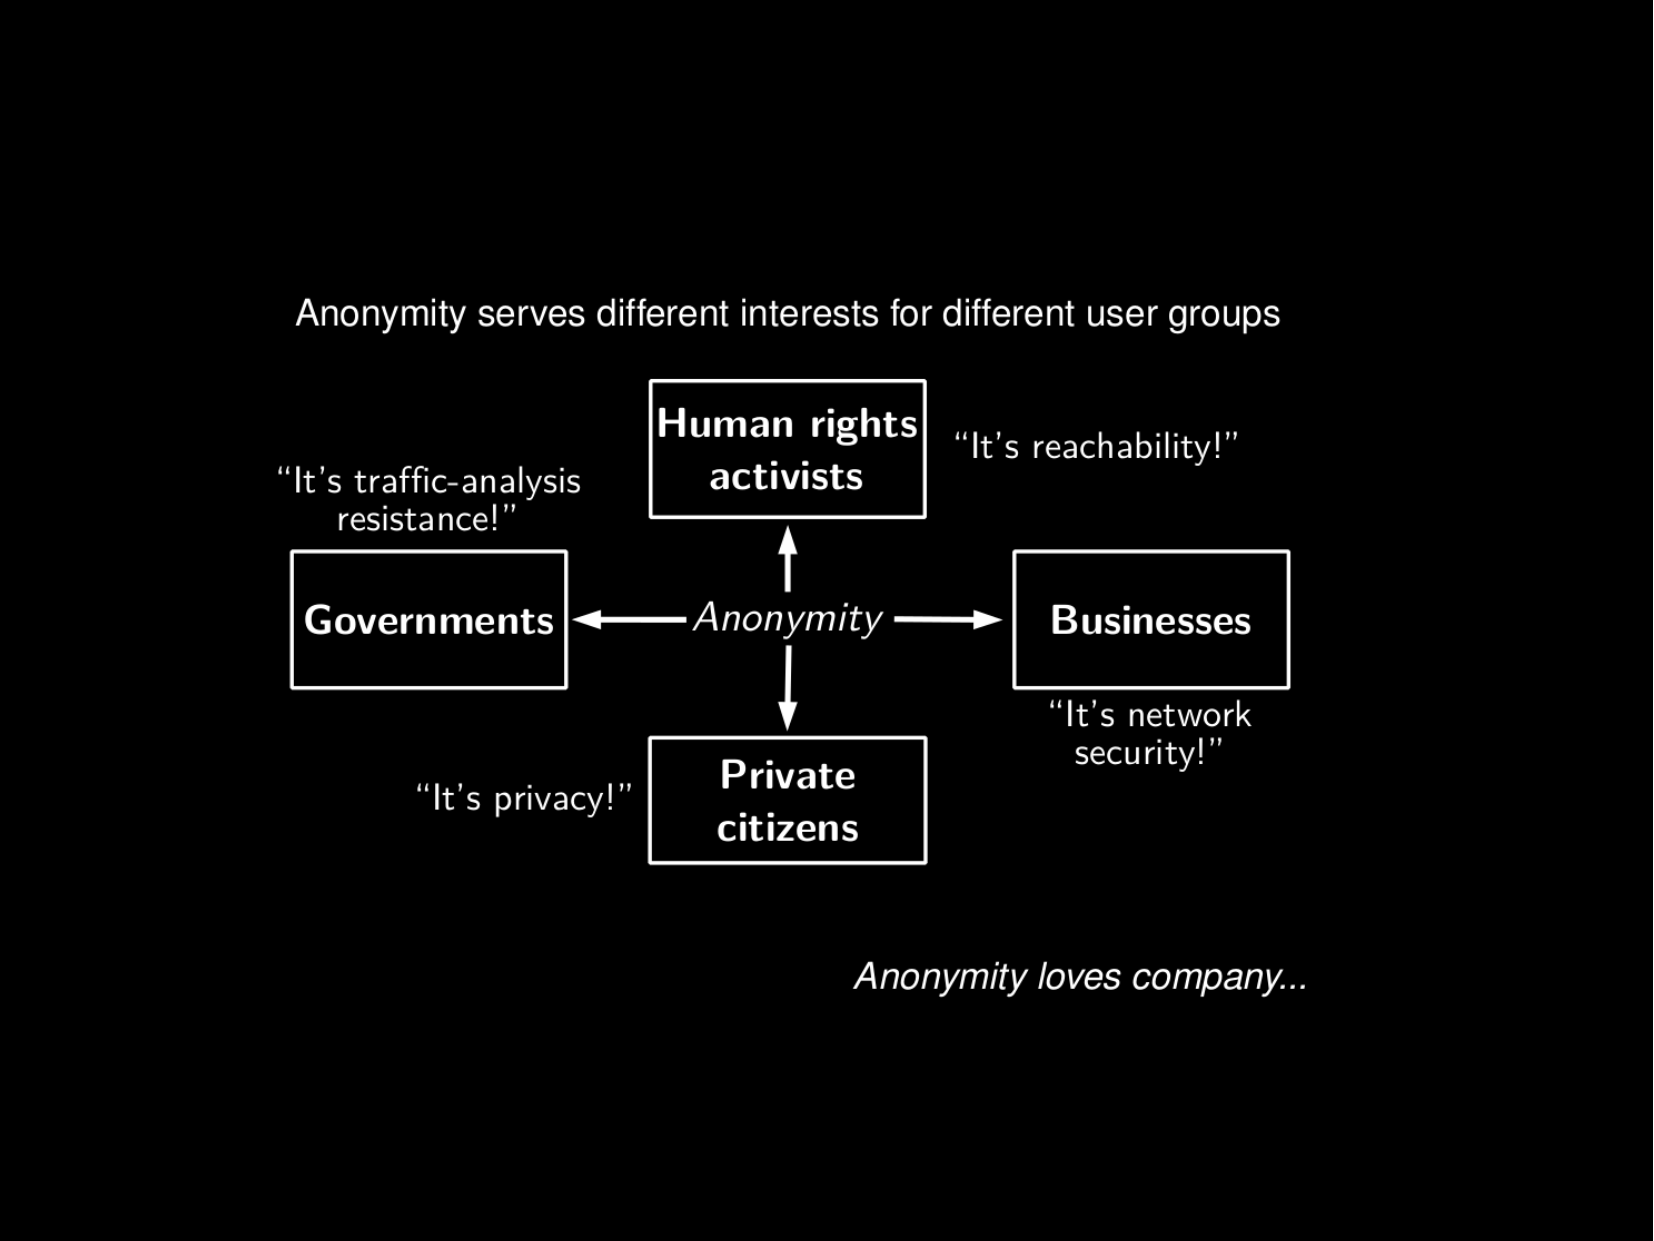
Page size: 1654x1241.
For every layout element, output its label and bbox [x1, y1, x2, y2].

picture [265, 290, 1355, 1010]
